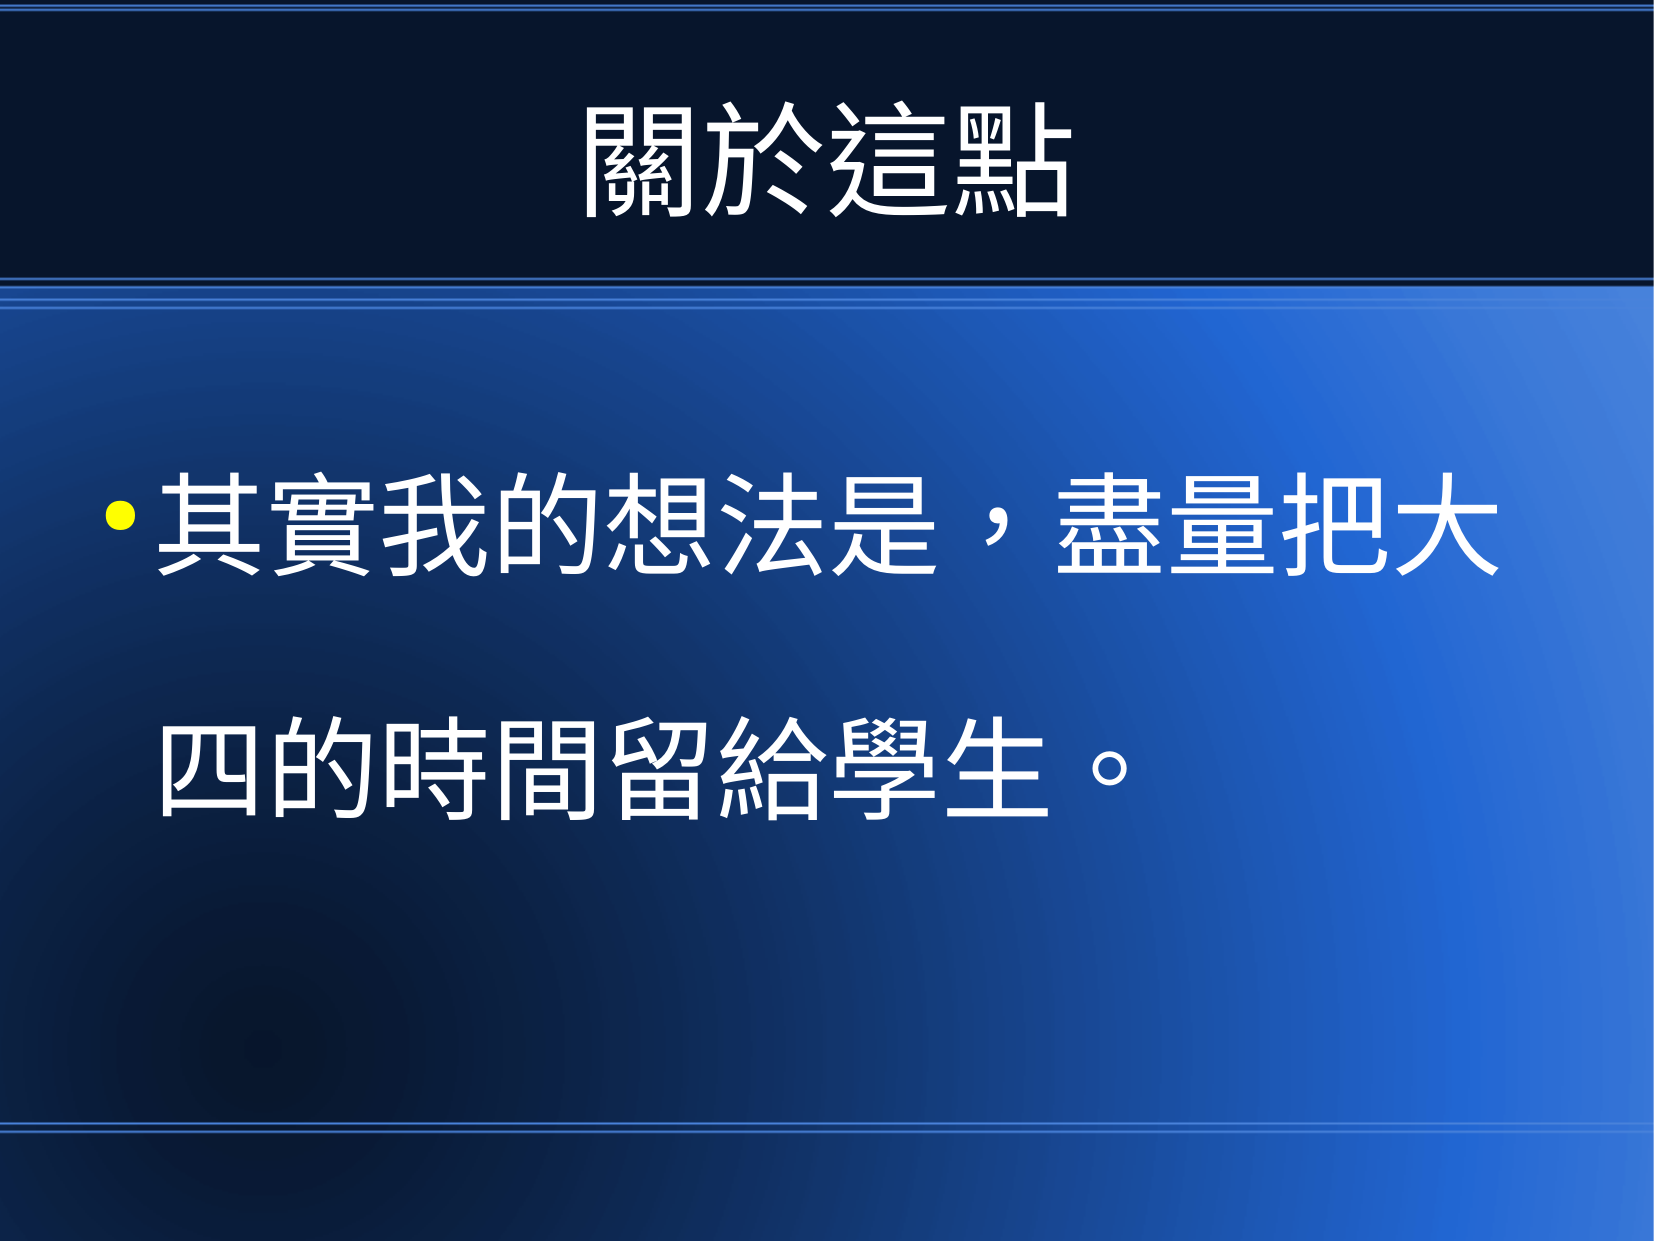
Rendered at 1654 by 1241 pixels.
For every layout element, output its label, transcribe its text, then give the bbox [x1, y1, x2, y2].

picture [0, 0, 1654, 1241]
title 關於這點 [82, 49, 1571, 257]
list 其實我的想法是，盡量把大四的時間留給學生。 [82, 355, 1571, 1241]
